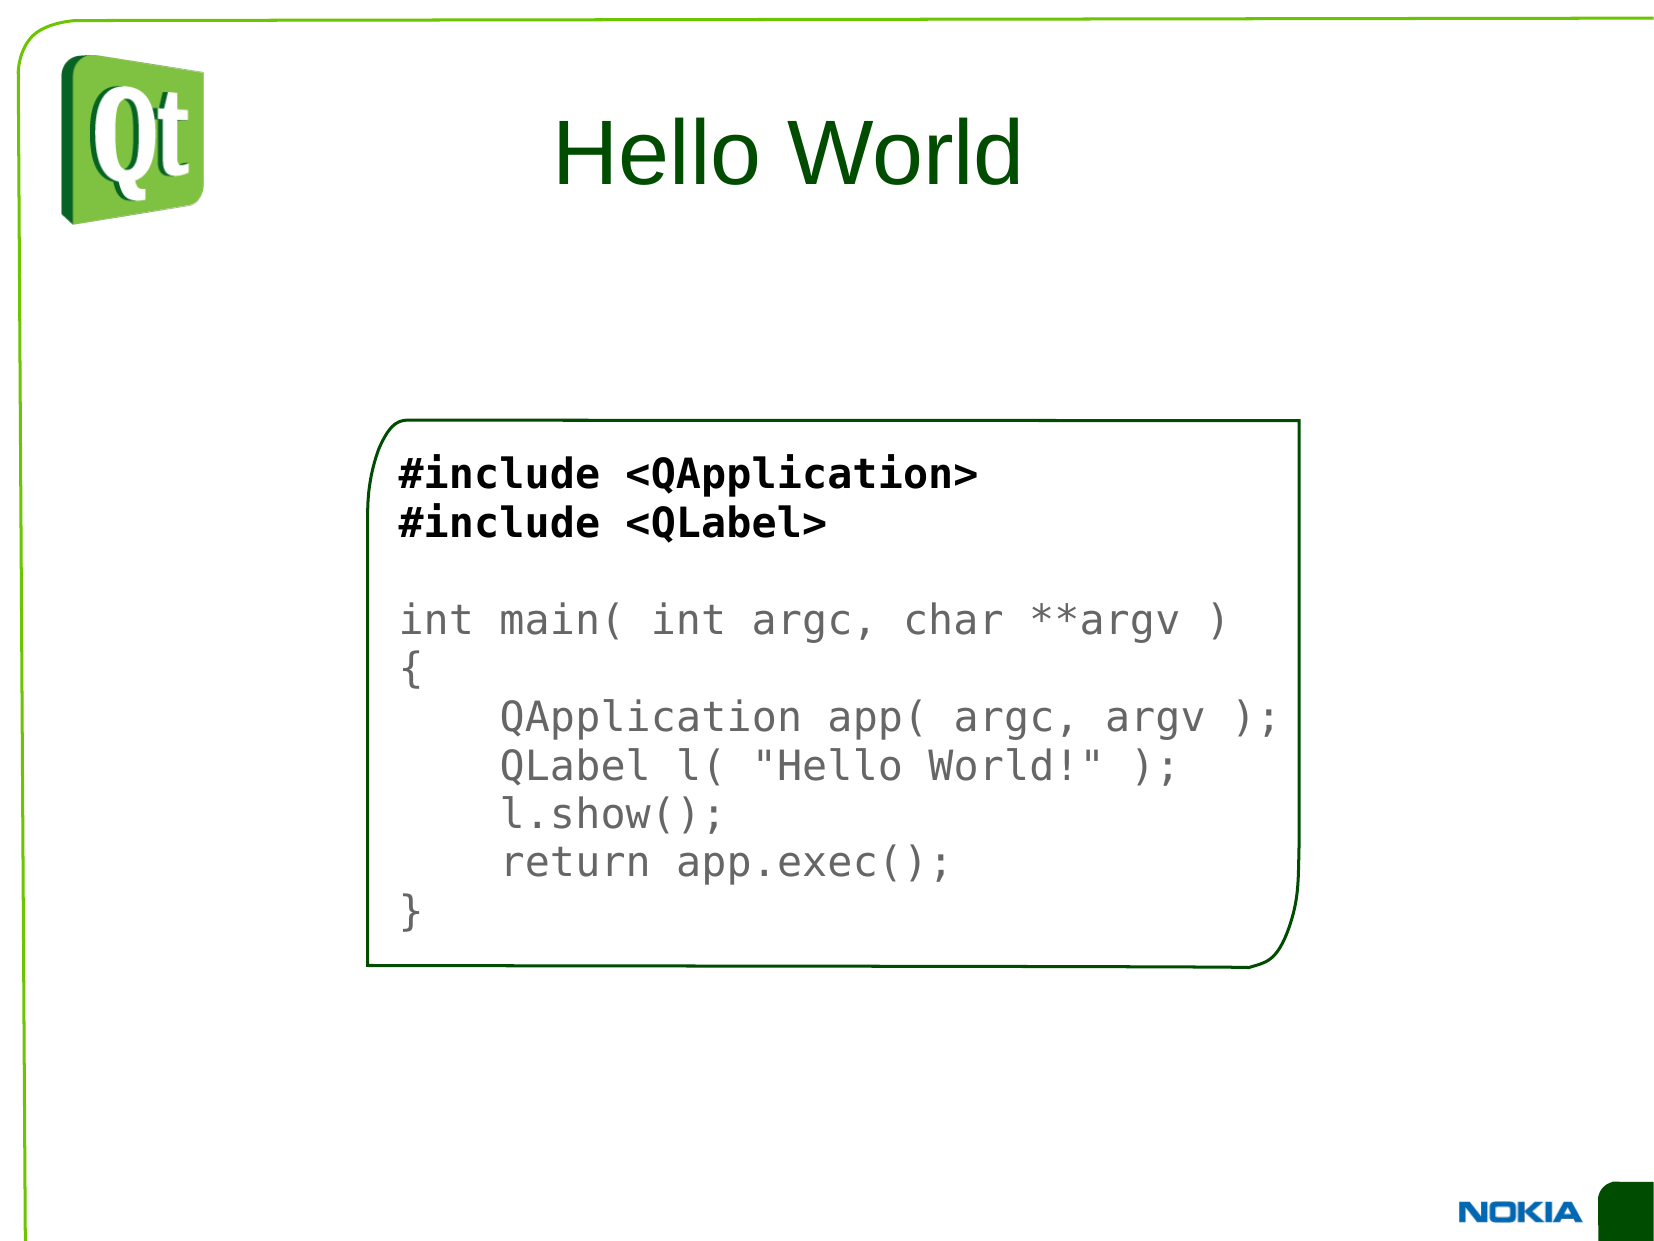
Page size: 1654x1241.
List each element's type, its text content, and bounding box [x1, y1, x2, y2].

picture [61, 55, 204, 225]
title Hello World [251, 49, 1327, 257]
picture [1459, 1201, 1583, 1223]
text_box #include <QApplication> #include <QLabel> int main( int argc, char **argv ) { QApplication app( argc, argv ); QLabel l( "Hello World!" ); l.show(); return app.exec(); } [383, 442, 1297, 943]
